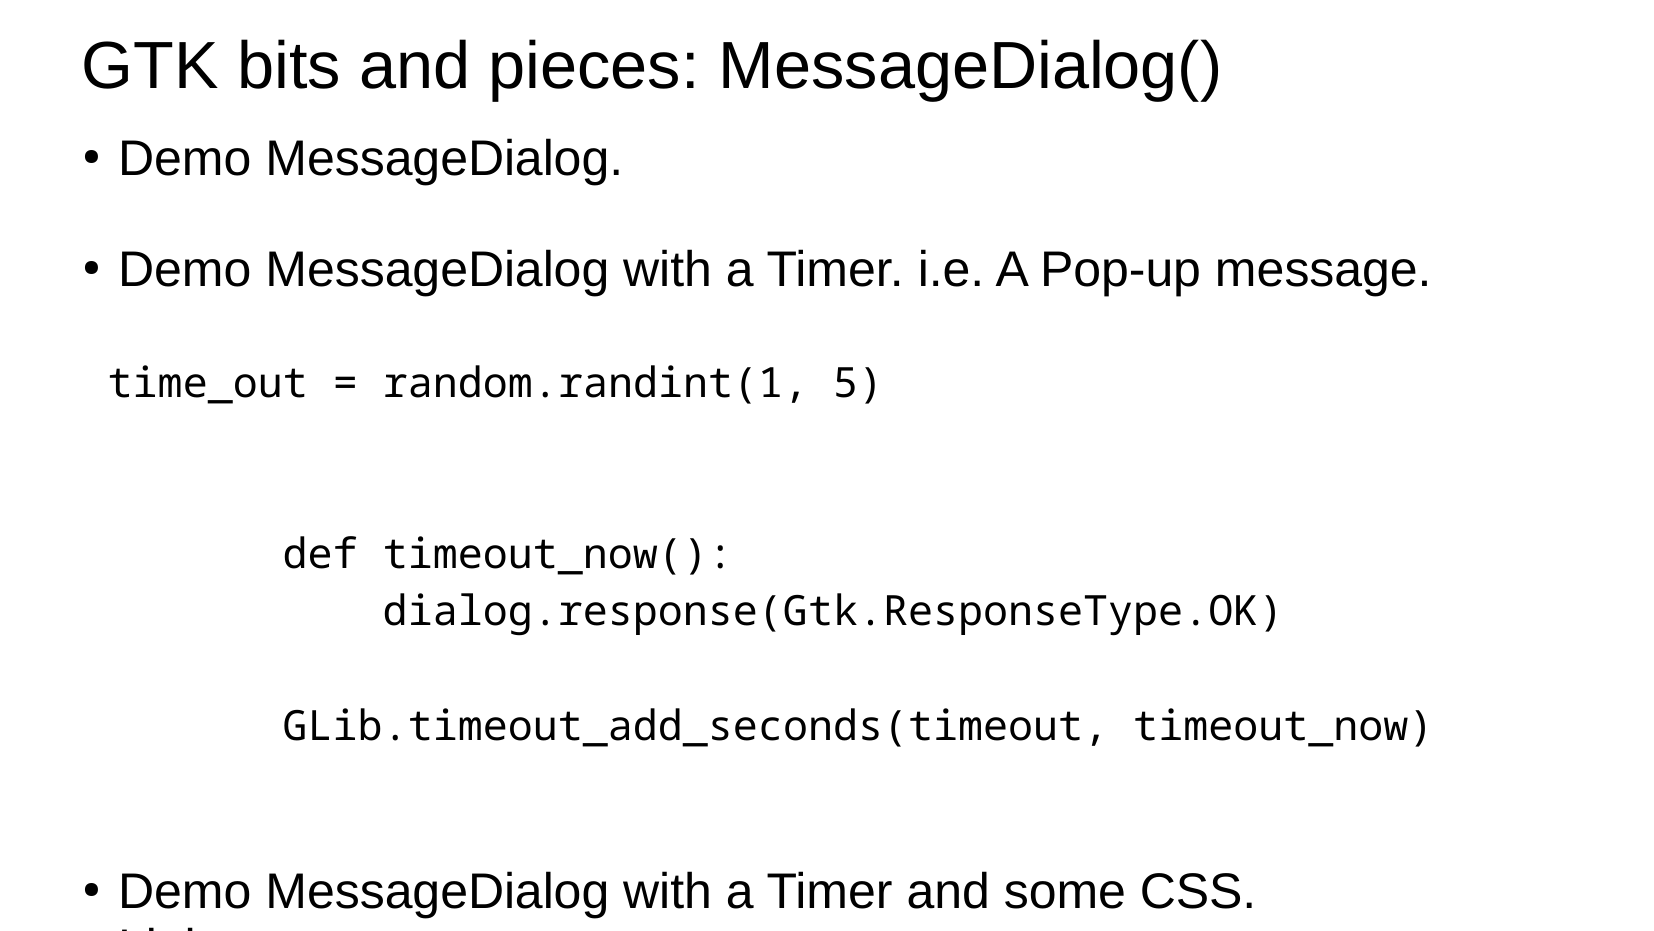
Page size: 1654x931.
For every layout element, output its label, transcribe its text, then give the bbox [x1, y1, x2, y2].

title GTK bits and pieces: MessageDialog() [81, 28, 1570, 104]
subtitle Demo MessageDialog. Demo MessageDialog with a Timer. i.e. A Pop-up message. time_out = random.randint(1, 5) def timeout_now(): dialog.response(Gtk.ResponseType.OK) GLib.timeout_add_seconds(timeout, timeout_now) Demo MessageDialog with a Timer and some CSS. Link: https://github.com/HamPUG/meetings/upload/master/2020/2020-07-13/gtk/dialog_demo [82, 129, 1571, 893]
